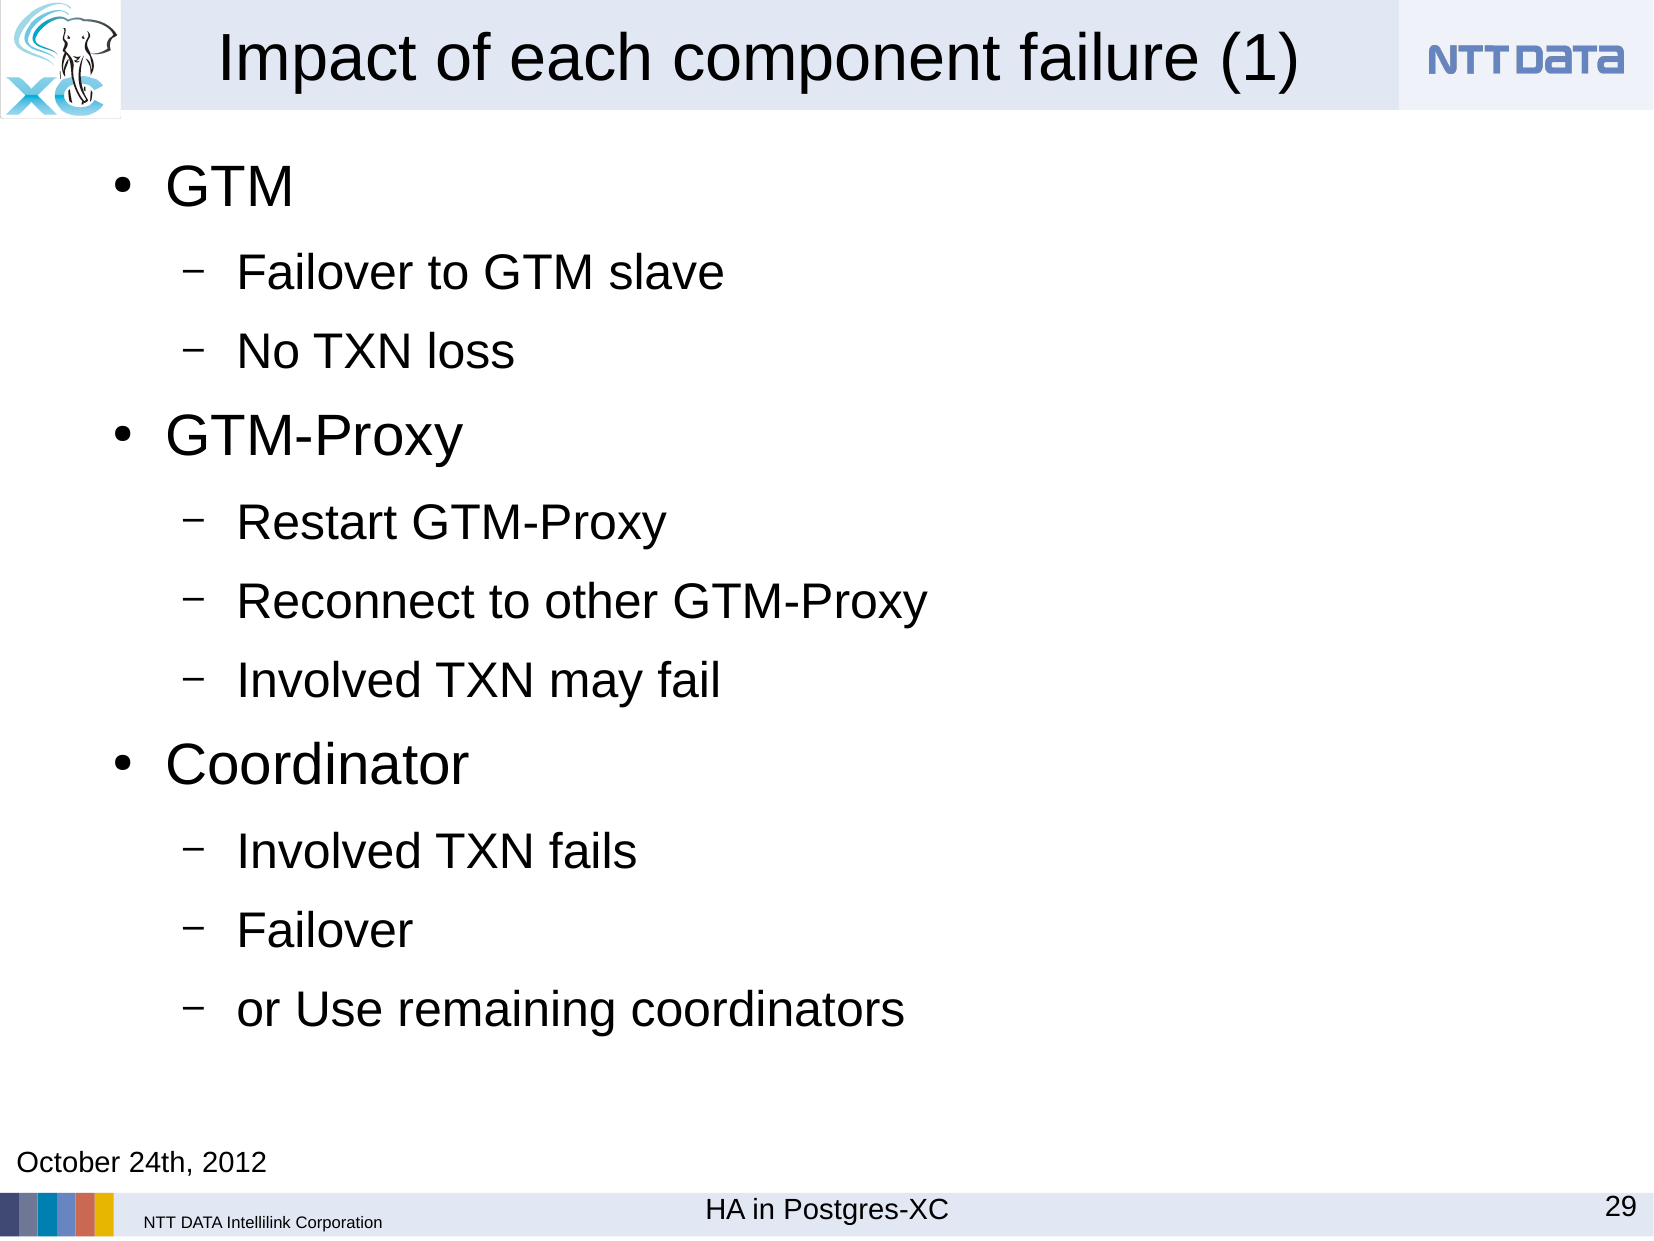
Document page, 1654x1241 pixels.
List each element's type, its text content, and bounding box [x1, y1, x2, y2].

list GTM Failover to GTM slave No TXN loss GTM-Proxy Restart GTM-Proxy Reconnect to other GTM-Proxy Involved TXN may fail Coordinator Involved TXN fails Failover or Use remaining coordinators [94, 153, 1583, 1134]
picture [0, 0, 121, 119]
title Impact of each component failure (1) [120, 3, 1399, 110]
picture [1429, 45, 1624, 74]
